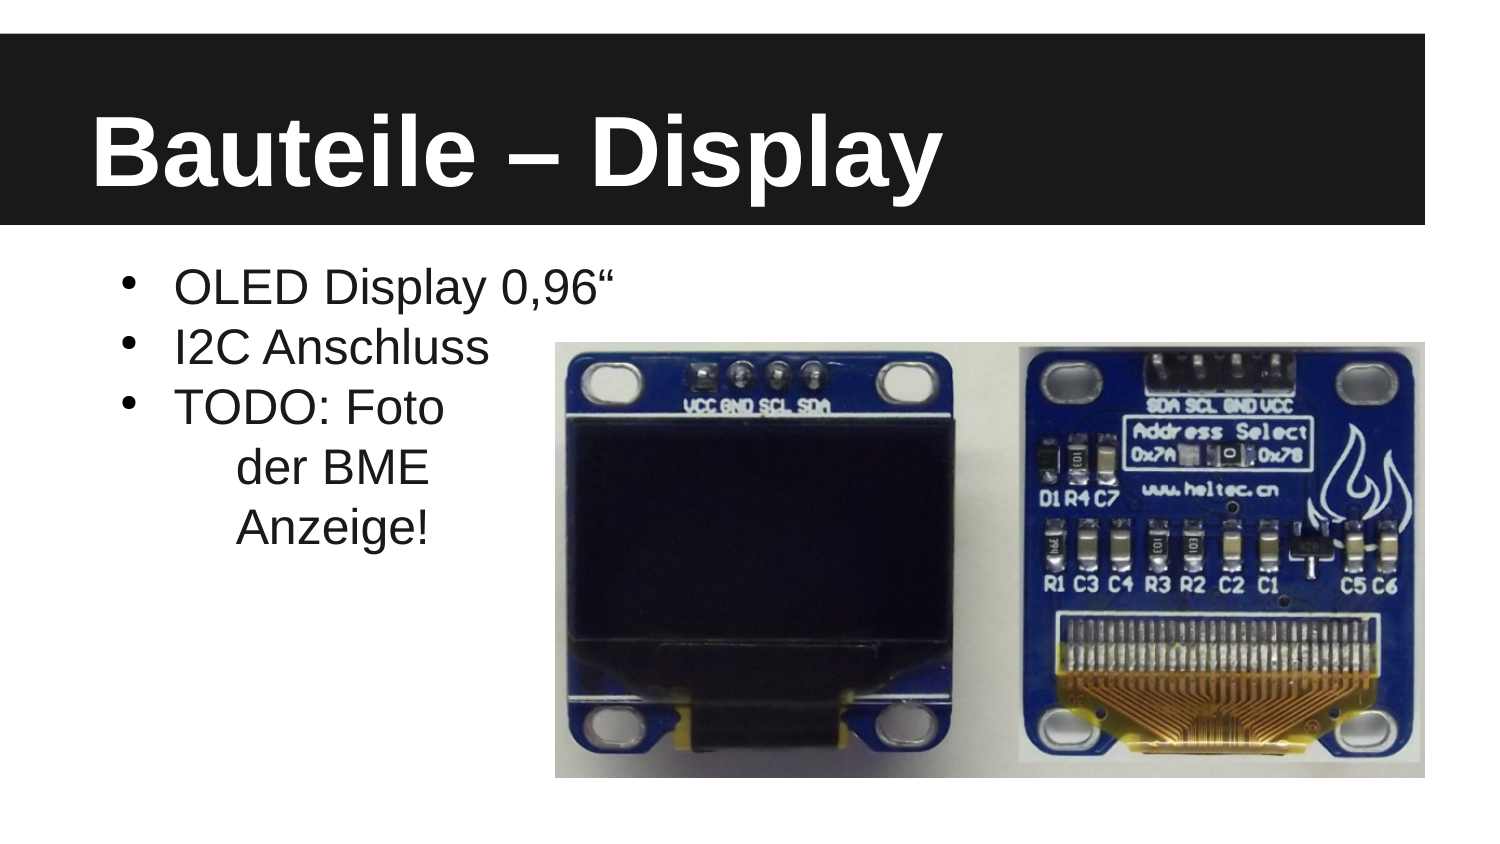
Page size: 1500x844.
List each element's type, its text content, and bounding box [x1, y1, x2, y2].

picture [555, 342, 1425, 778]
list OLED Display 0,96“ I2C Anschluss TODO: Foto der BME Anzeige! [75, 239, 1425, 808]
title Bauteile – Display [75, 33, 1425, 221]
